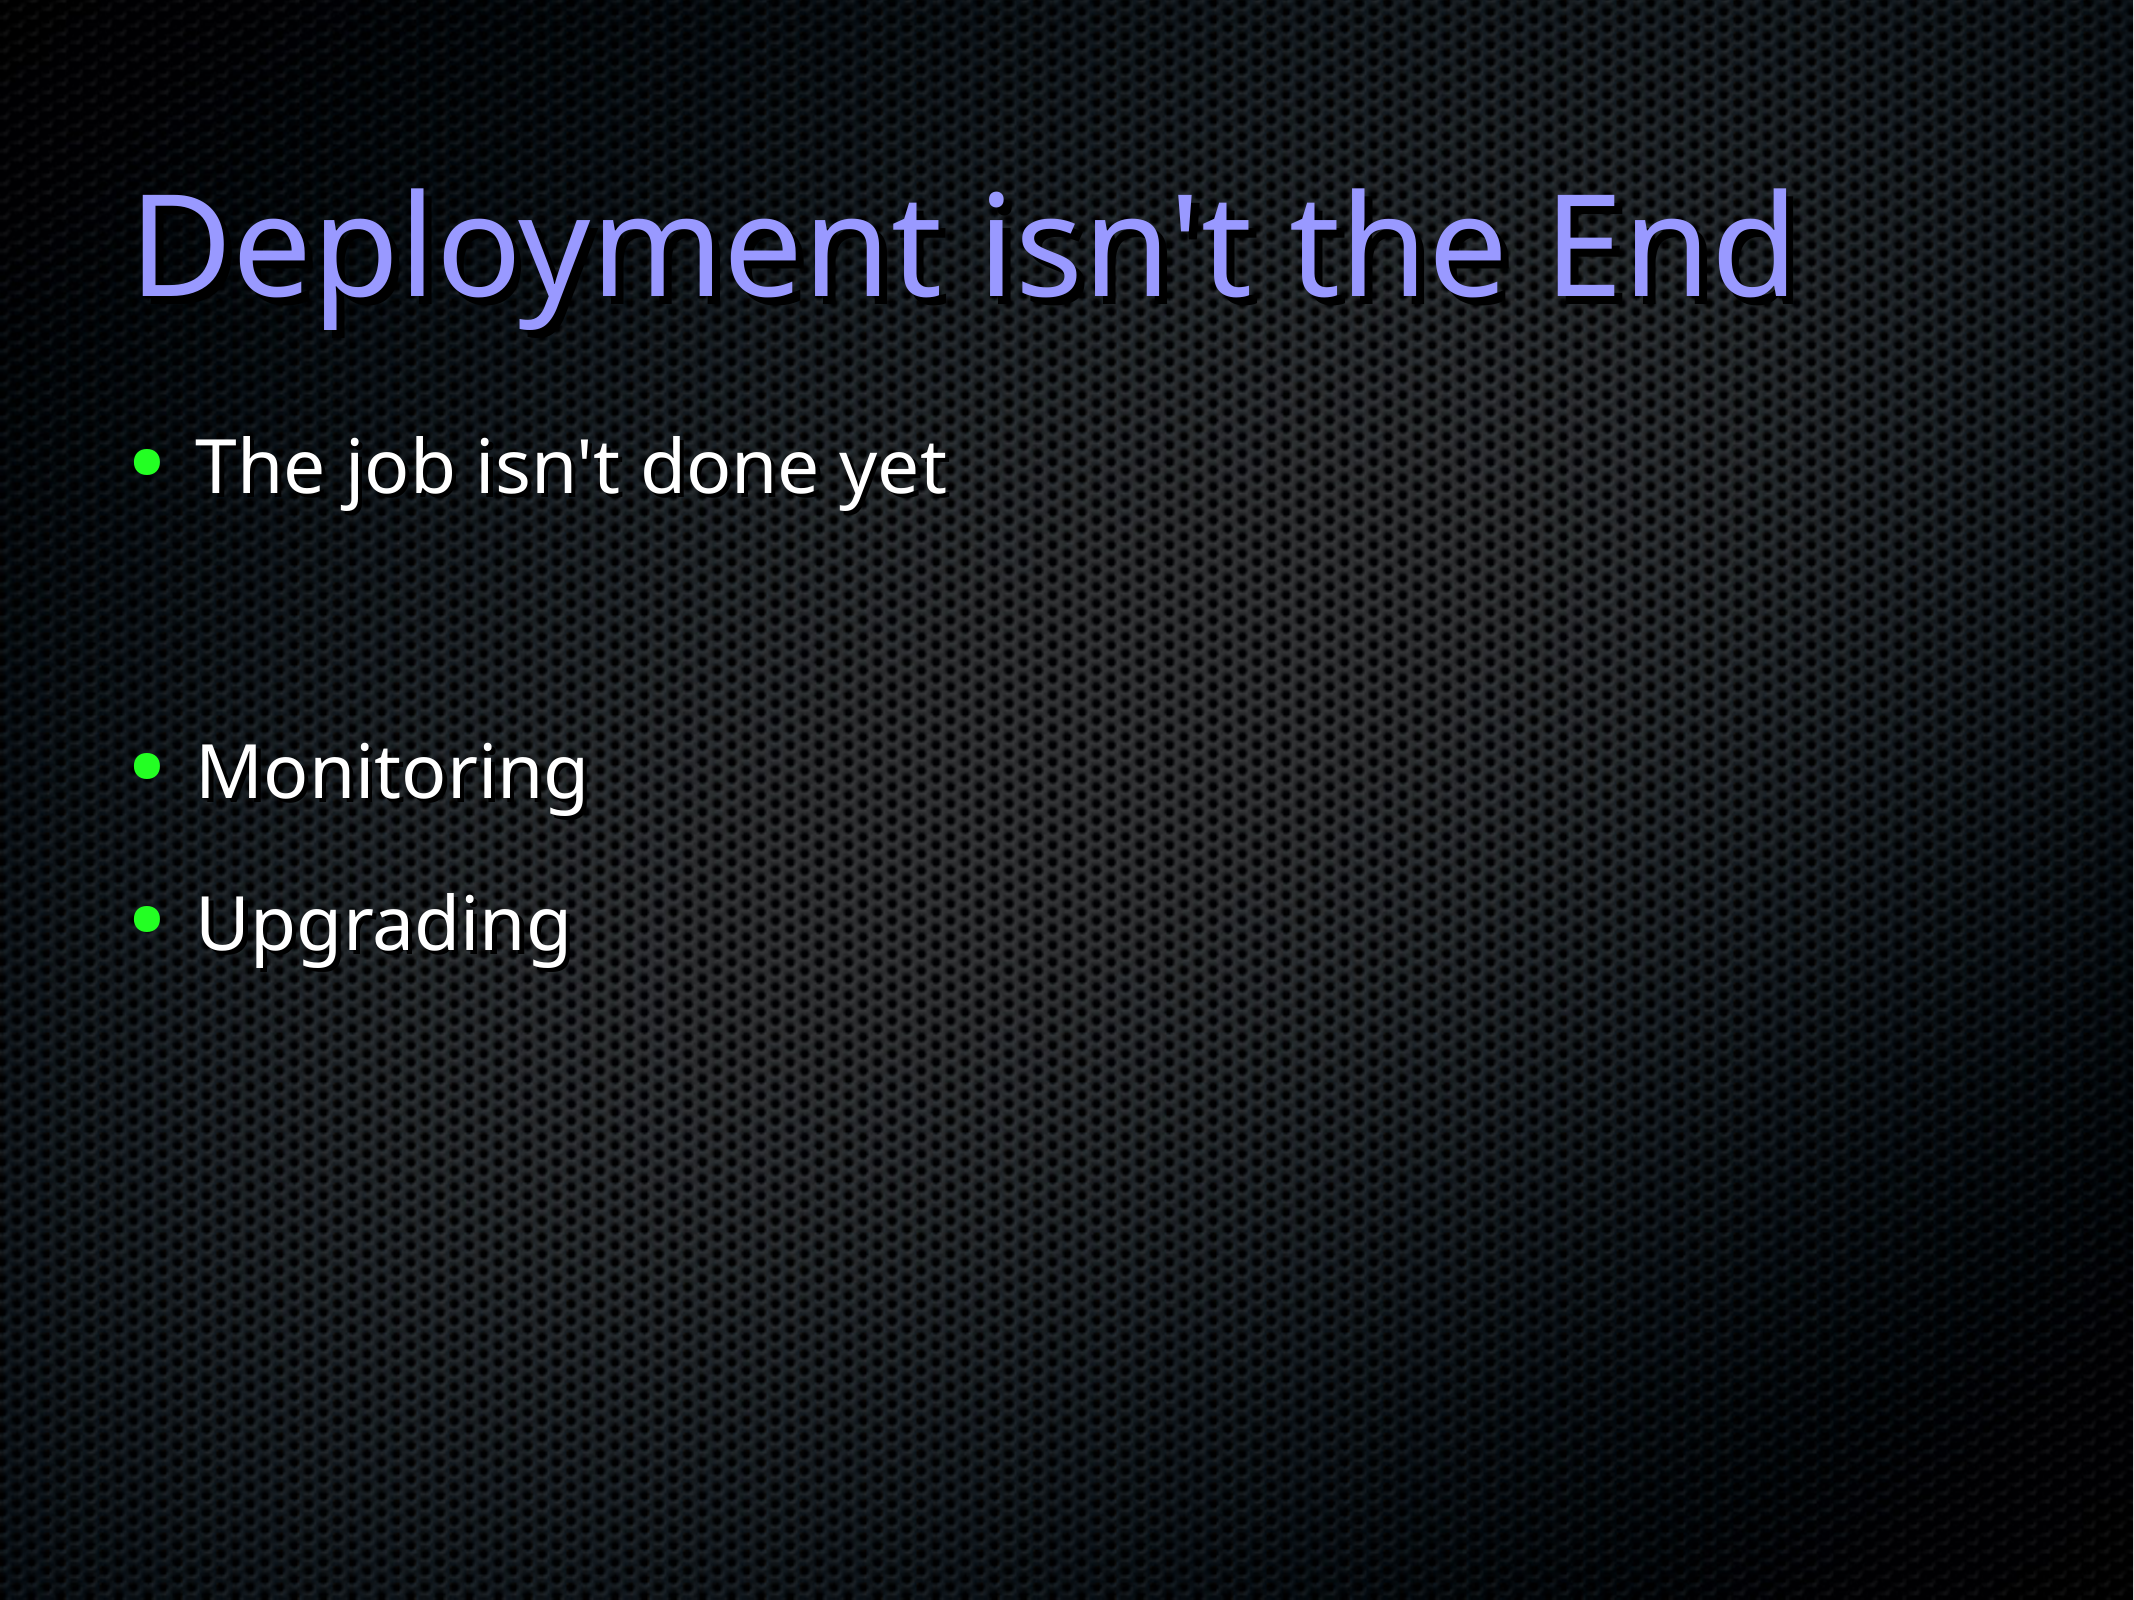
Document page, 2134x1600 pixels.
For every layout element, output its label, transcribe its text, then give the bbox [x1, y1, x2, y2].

picture [0, 0, 2134, 1600]
list The job isn't done yet Monitoring Upgrading [129, 413, 2005, 1537]
title Deployment isn't the End [129, 41, 2005, 413]
